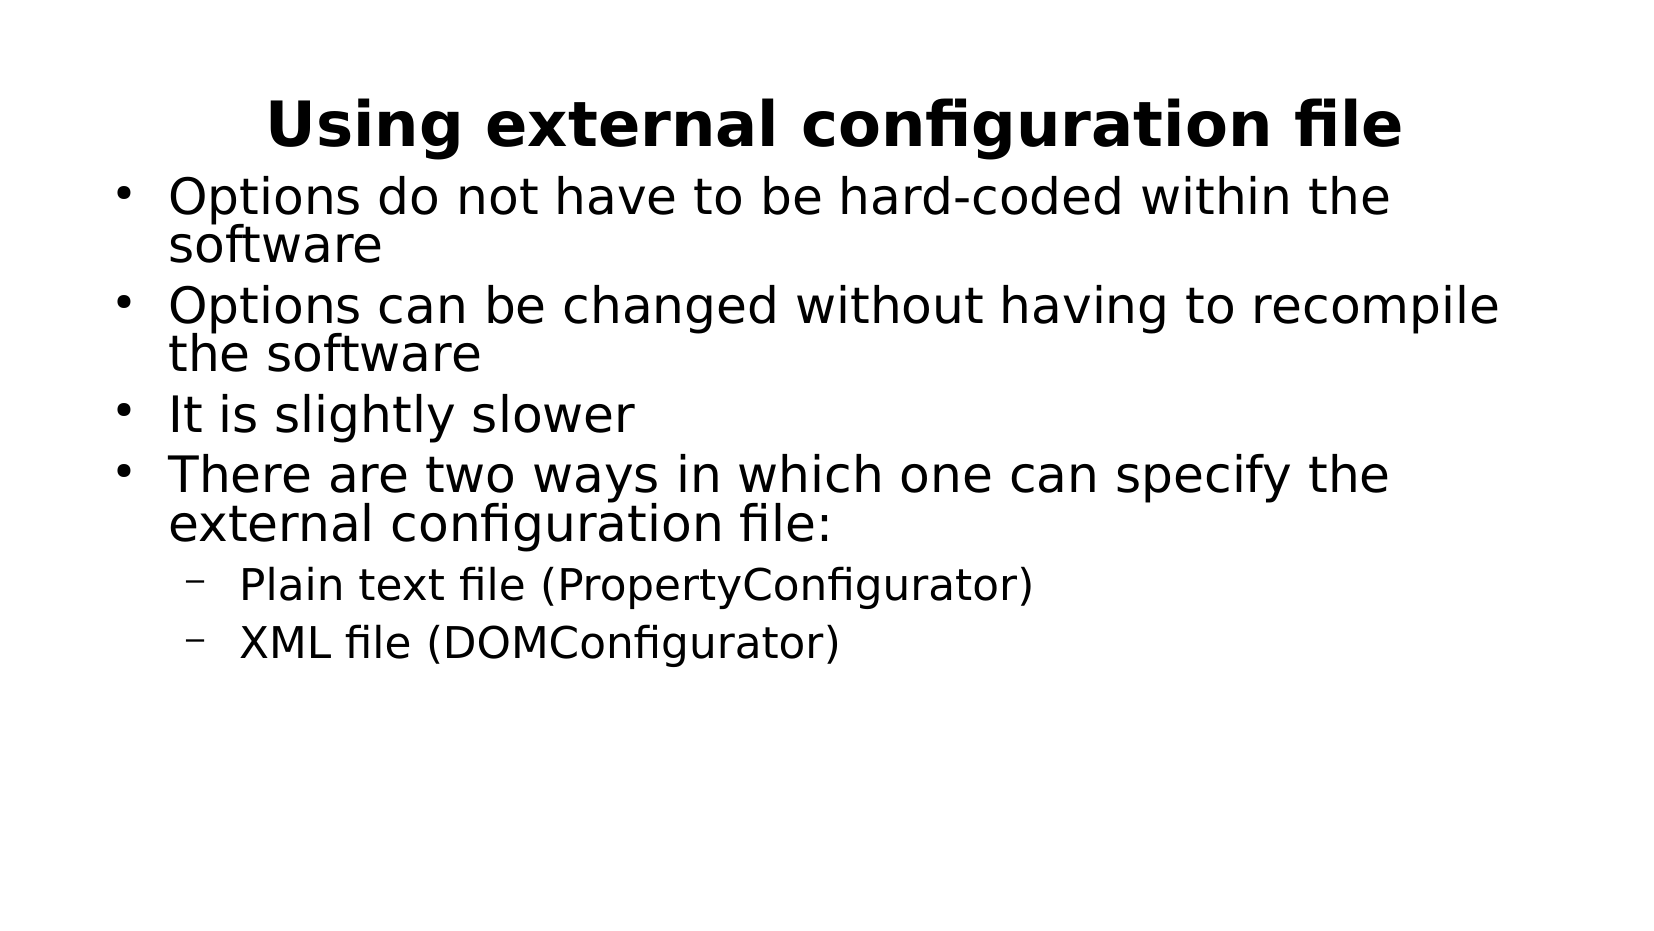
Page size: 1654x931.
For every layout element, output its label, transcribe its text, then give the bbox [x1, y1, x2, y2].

list Options do not have to be hard-coded within the software Options can be changed without having to recompile the software It is slightly slower There are two ways in which one can specify the external configuration file: Plain text file (PropertyConfigurator) XML file (DOMConfigurator) [82, 168, 1538, 889]
title Using external configuration file [82, 36, 1589, 166]
